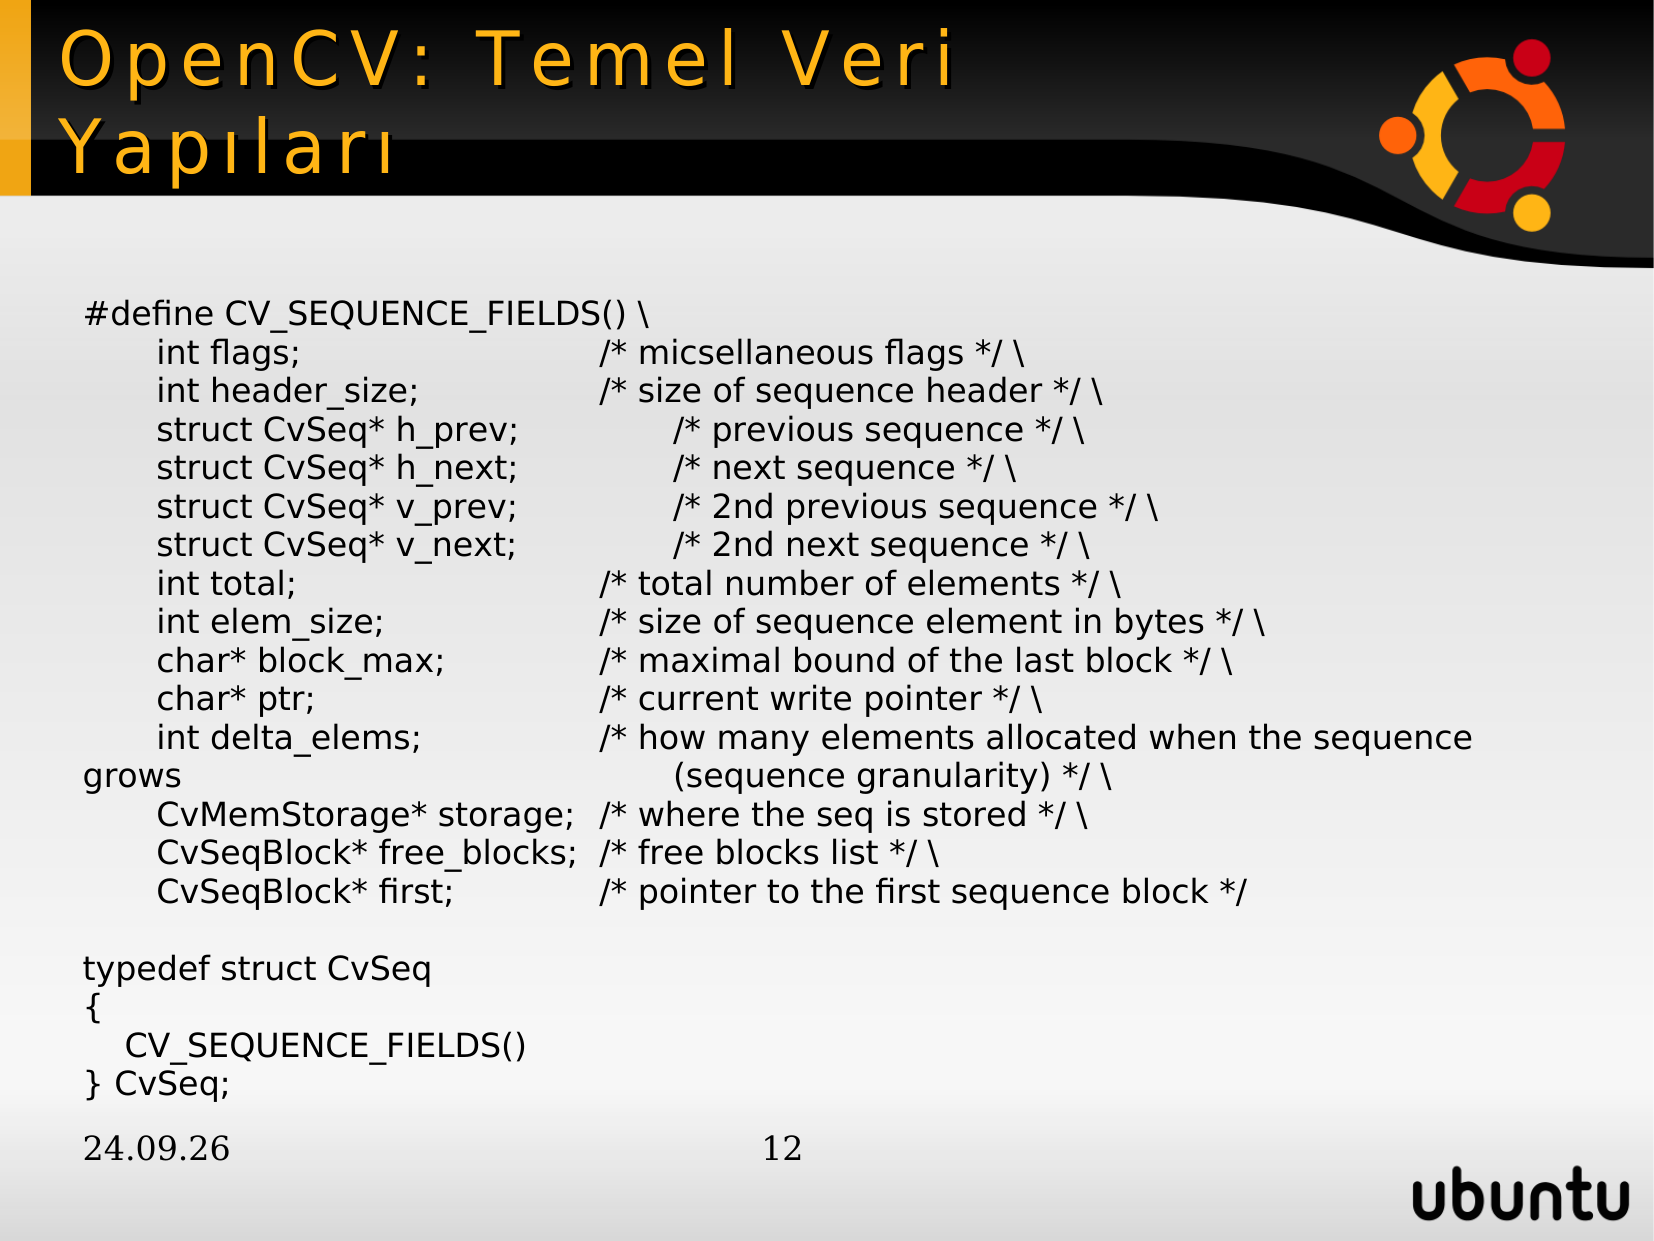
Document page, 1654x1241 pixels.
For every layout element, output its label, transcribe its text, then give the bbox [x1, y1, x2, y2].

subtitle #define CV_SEQUENCE_FIELDS() \ int flags; /* micsellaneous flags */ \ int header_size; /* size of sequence header */ \ struct CvSeq* h_prev; /* previous sequence */ \ struct CvSeq* h_next; /* next sequence */ \ struct CvSeq* v_prev; /* 2nd previous sequence */ \ struct CvSeq* v_next; /* 2nd next sequence */ \ int total; /* total number of elements */ \ int elem_size; /* size of sequence element in bytes */ \ char* block_max; /* maximal bound of the last block */ \ char* ptr; /* current write pointer */ \ int delta_elems; /* how many elements allocated when the sequence grows (sequence granularity) */ \ CvMemStorage* storage; /* where the seq is stored */ \ CvSeqBlock* free_blocks; /* free blocks list */ \ CvSeqBlock* first; /* pointer to the first sequence block */ typedef struct CvSeq { CV_SEQUENCE_FIELDS() } CvSeq; [82, 294, 1571, 1104]
title OpenCV: Temel Veri Yapıları [59, 16, 1270, 191]
picture [0, 0, 1654, 1241]
